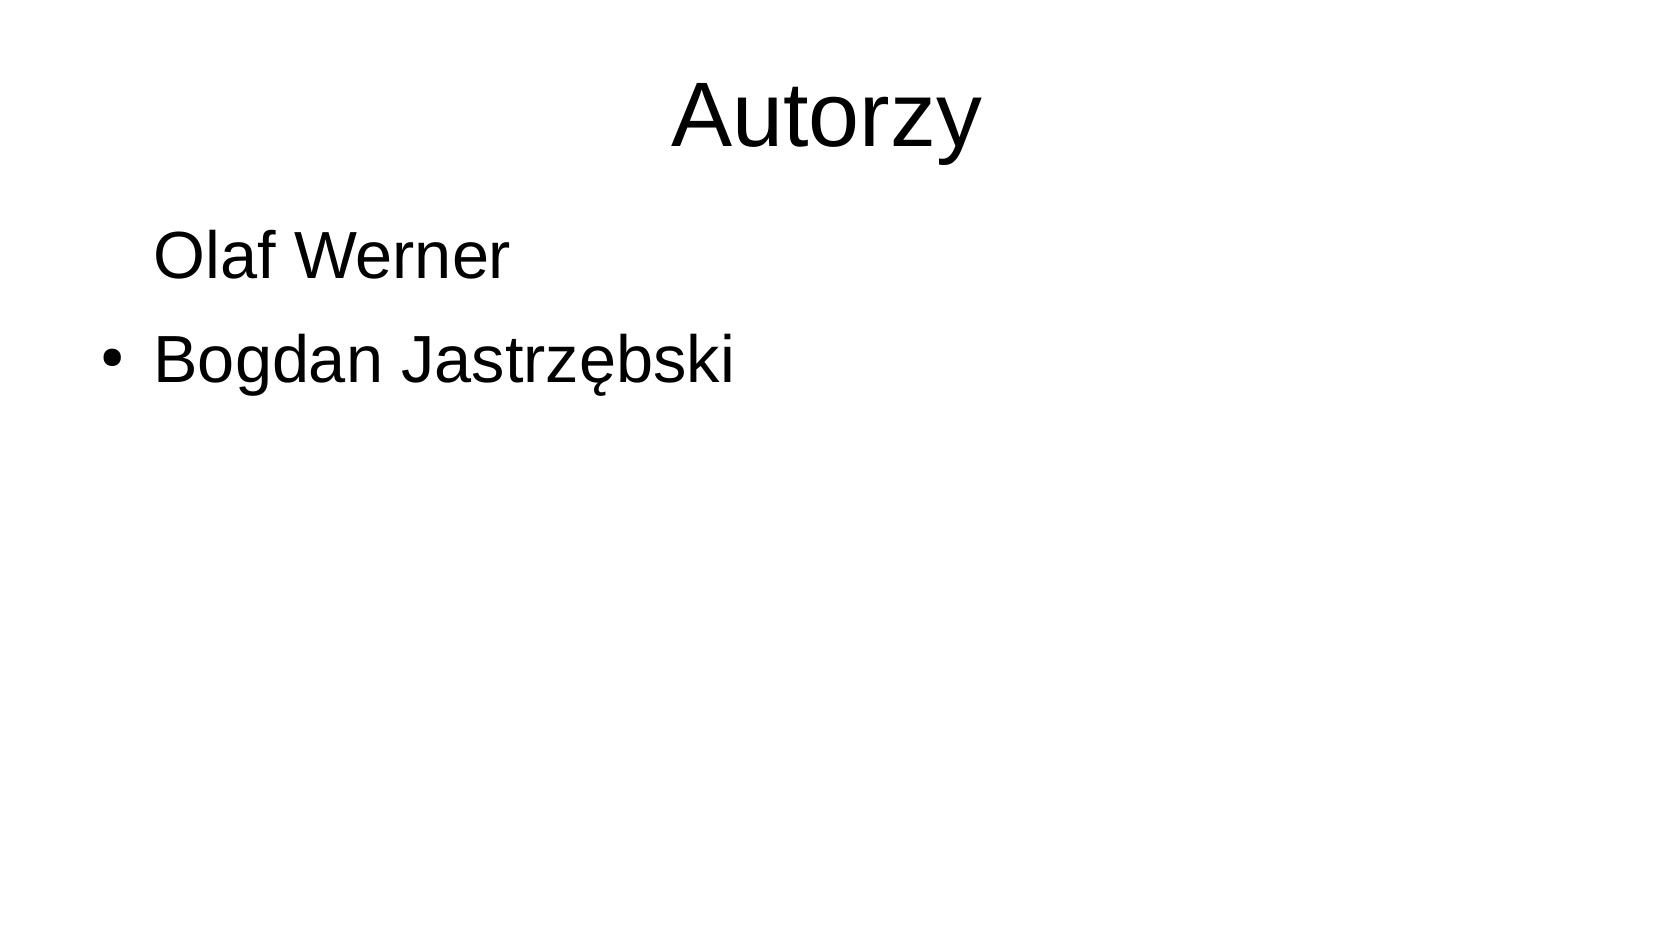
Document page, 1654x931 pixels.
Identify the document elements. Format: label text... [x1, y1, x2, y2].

list [82, 217, 1571, 758]
title Autorzy [82, 37, 1571, 193]
